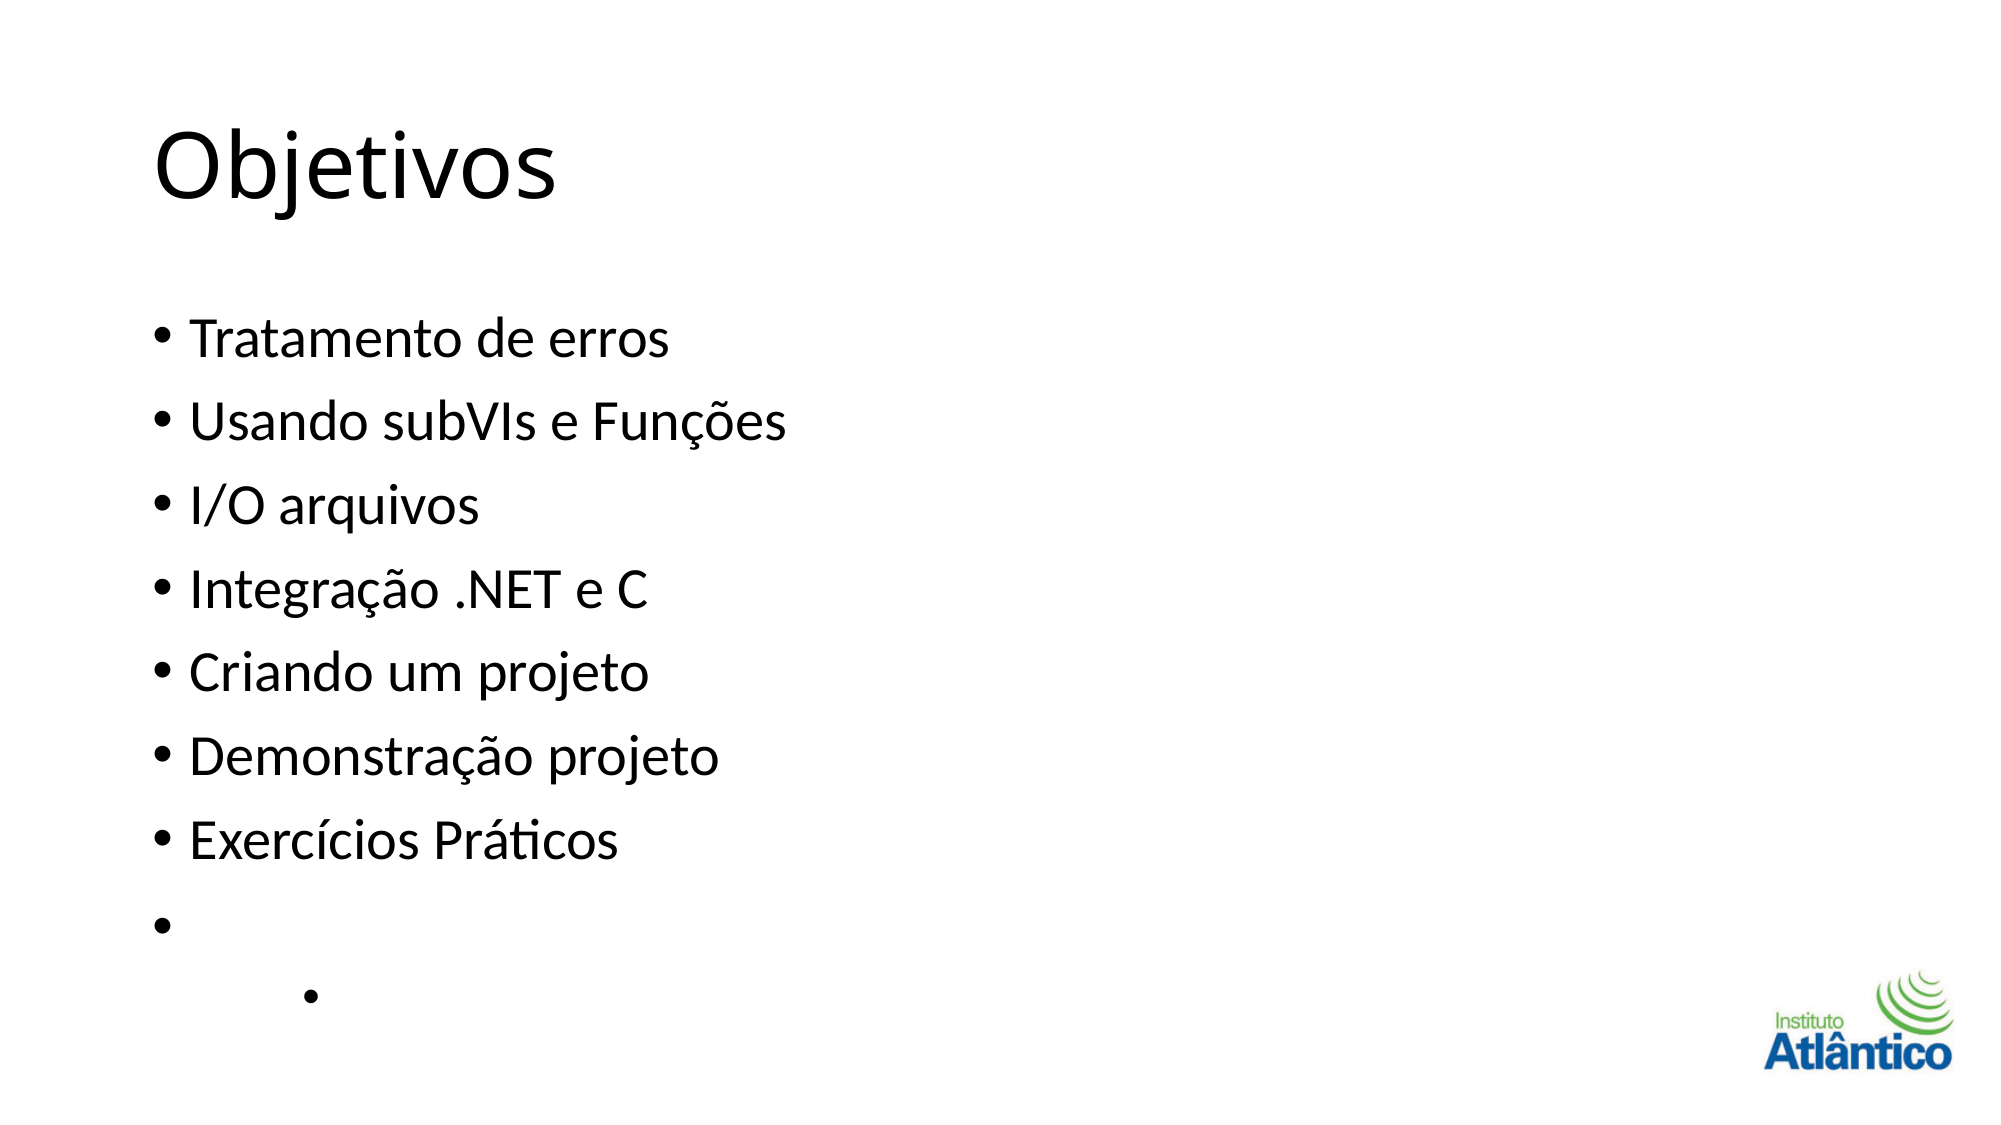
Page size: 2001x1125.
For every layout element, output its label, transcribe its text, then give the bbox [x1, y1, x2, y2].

title Objetivos [137, 59, 1863, 278]
list Tratamento de erros Usando subVIs e Funções I/O arquivos Integração .NET e C Criando um projeto Demonstração projeto Exercícios Práticos [137, 299, 1863, 1014]
picture [1717, 930, 2000, 1120]
